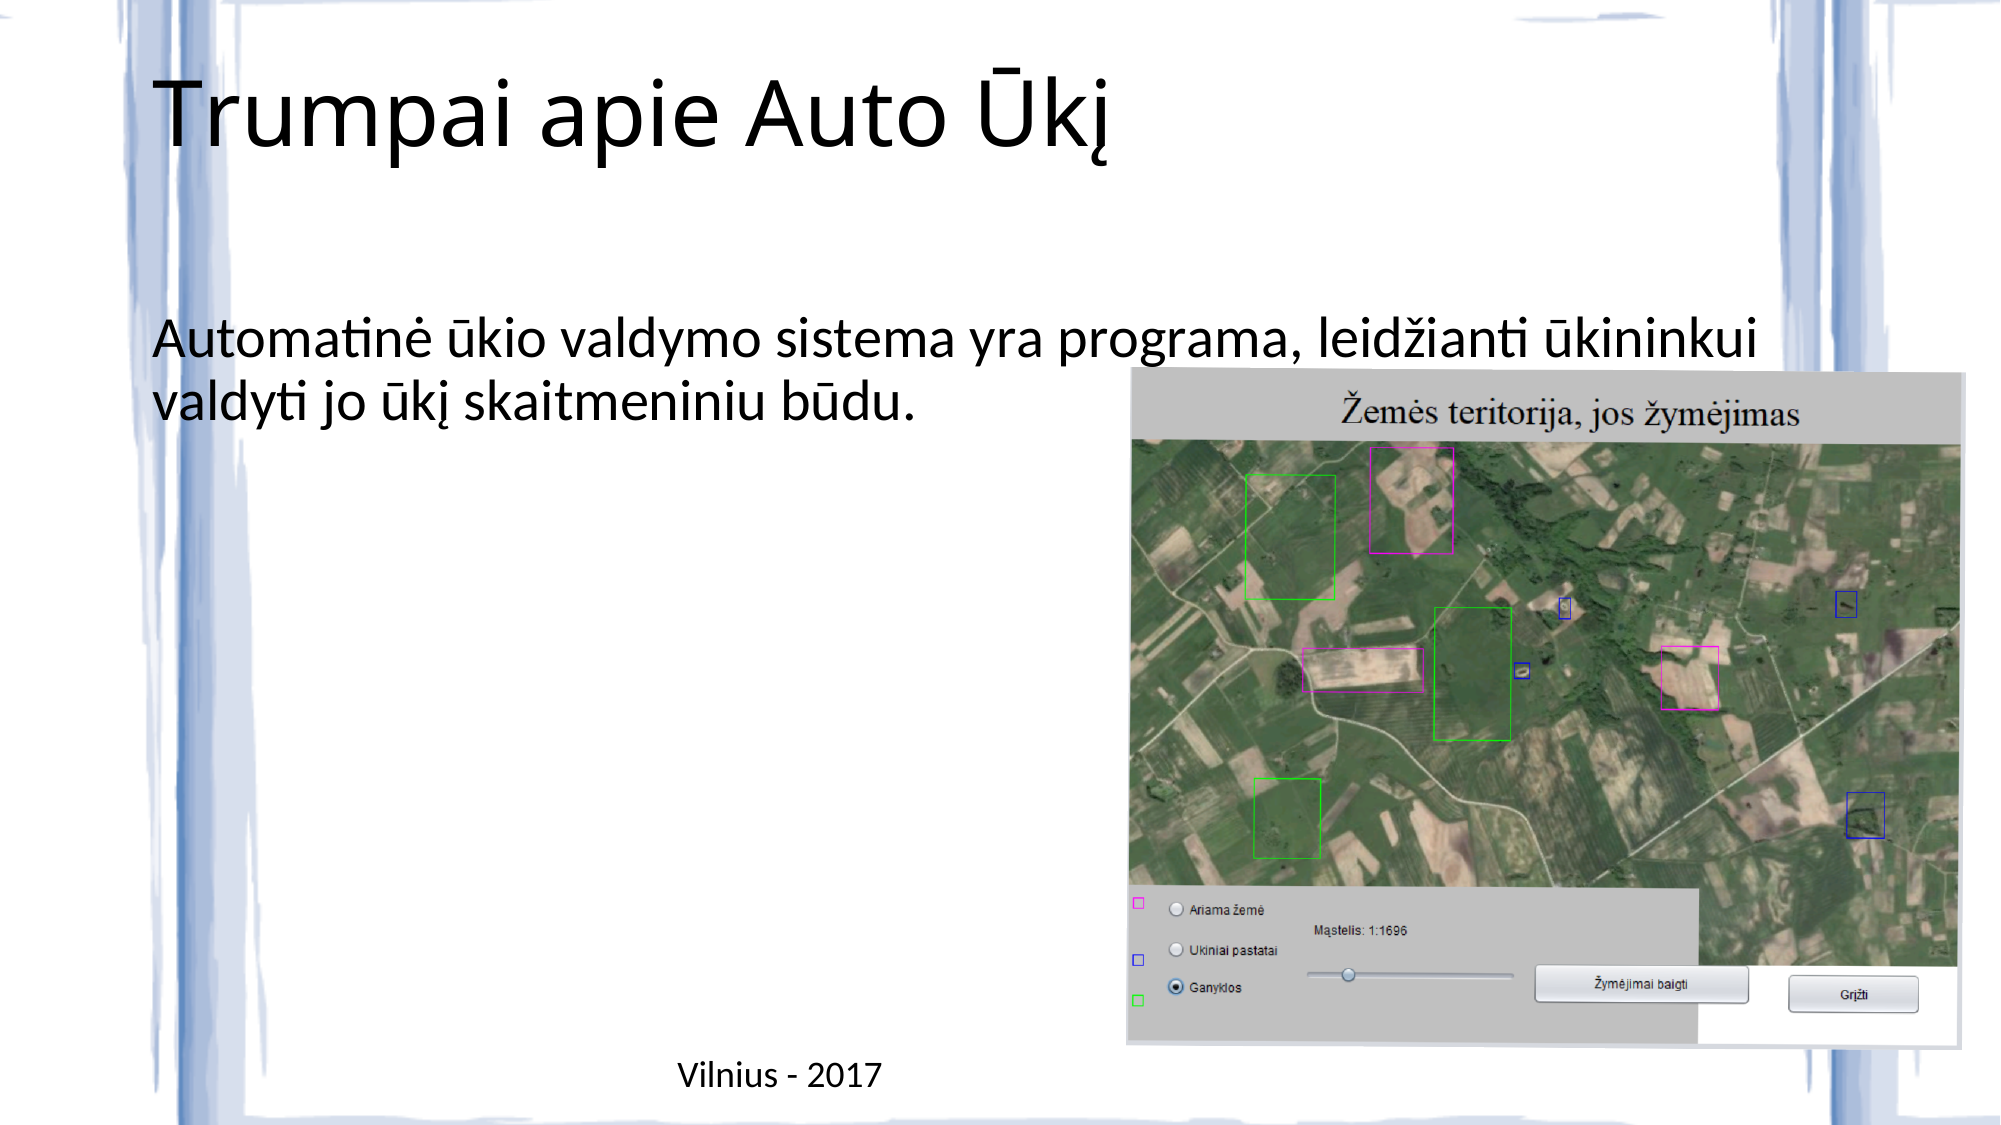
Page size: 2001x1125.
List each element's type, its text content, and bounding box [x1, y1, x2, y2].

footer Vilnius - 2017 [662, 1042, 1338, 1103]
list Automatinė ūkio valdymo sistema yra programa, leidžianti ūkininkui valdyti jo ūkį skaitmeniniu būdu. [137, 299, 1863, 1014]
picture [0, 0, 2001, 1125]
title Trumpai apie Auto Ūkį [137, 59, 1863, 278]
